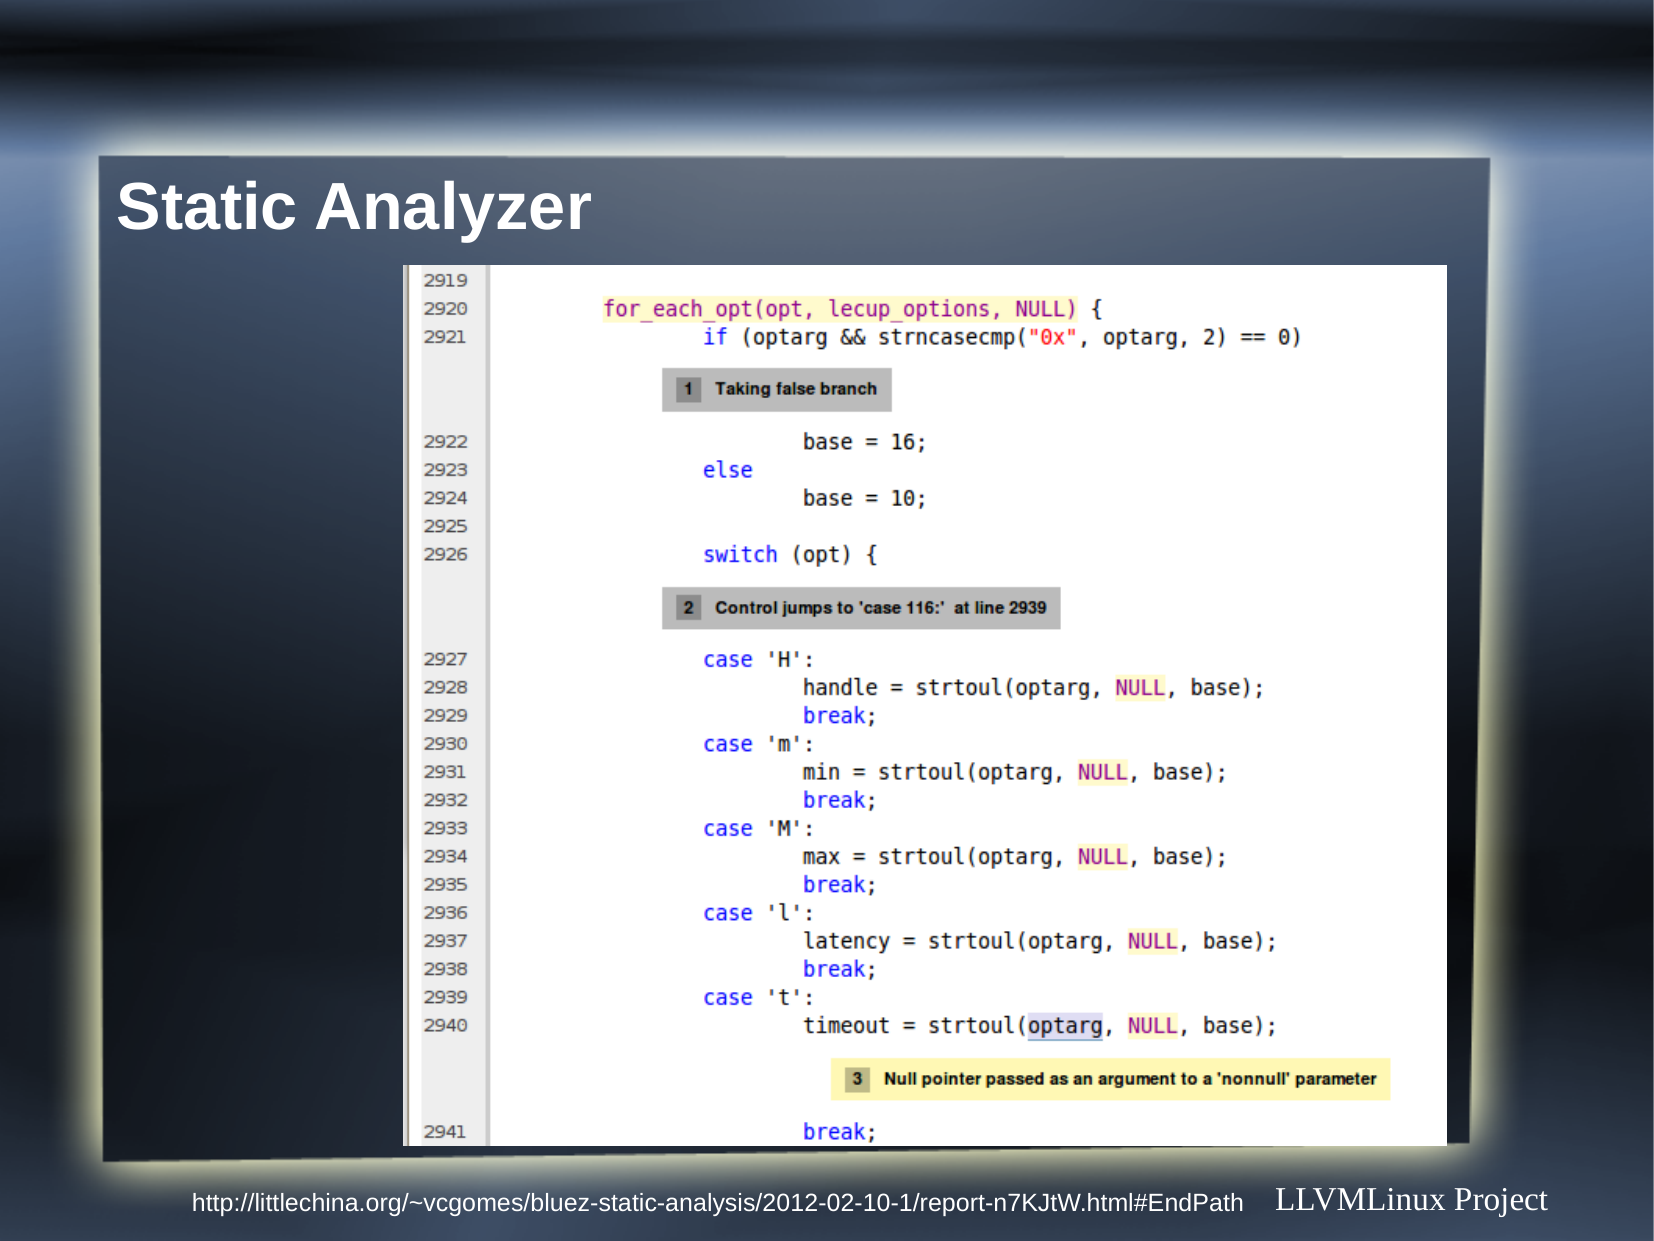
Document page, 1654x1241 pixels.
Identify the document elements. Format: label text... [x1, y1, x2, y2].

title Static Analyzer [0, 88, 739, 325]
picture [0, 0, 1654, 1241]
text_box http://littlechina.org/~vcgomes/bluez-static-analysis/2012-02-10-1/report-n7KJtW.html#EndPath [177, 1181, 1270, 1224]
